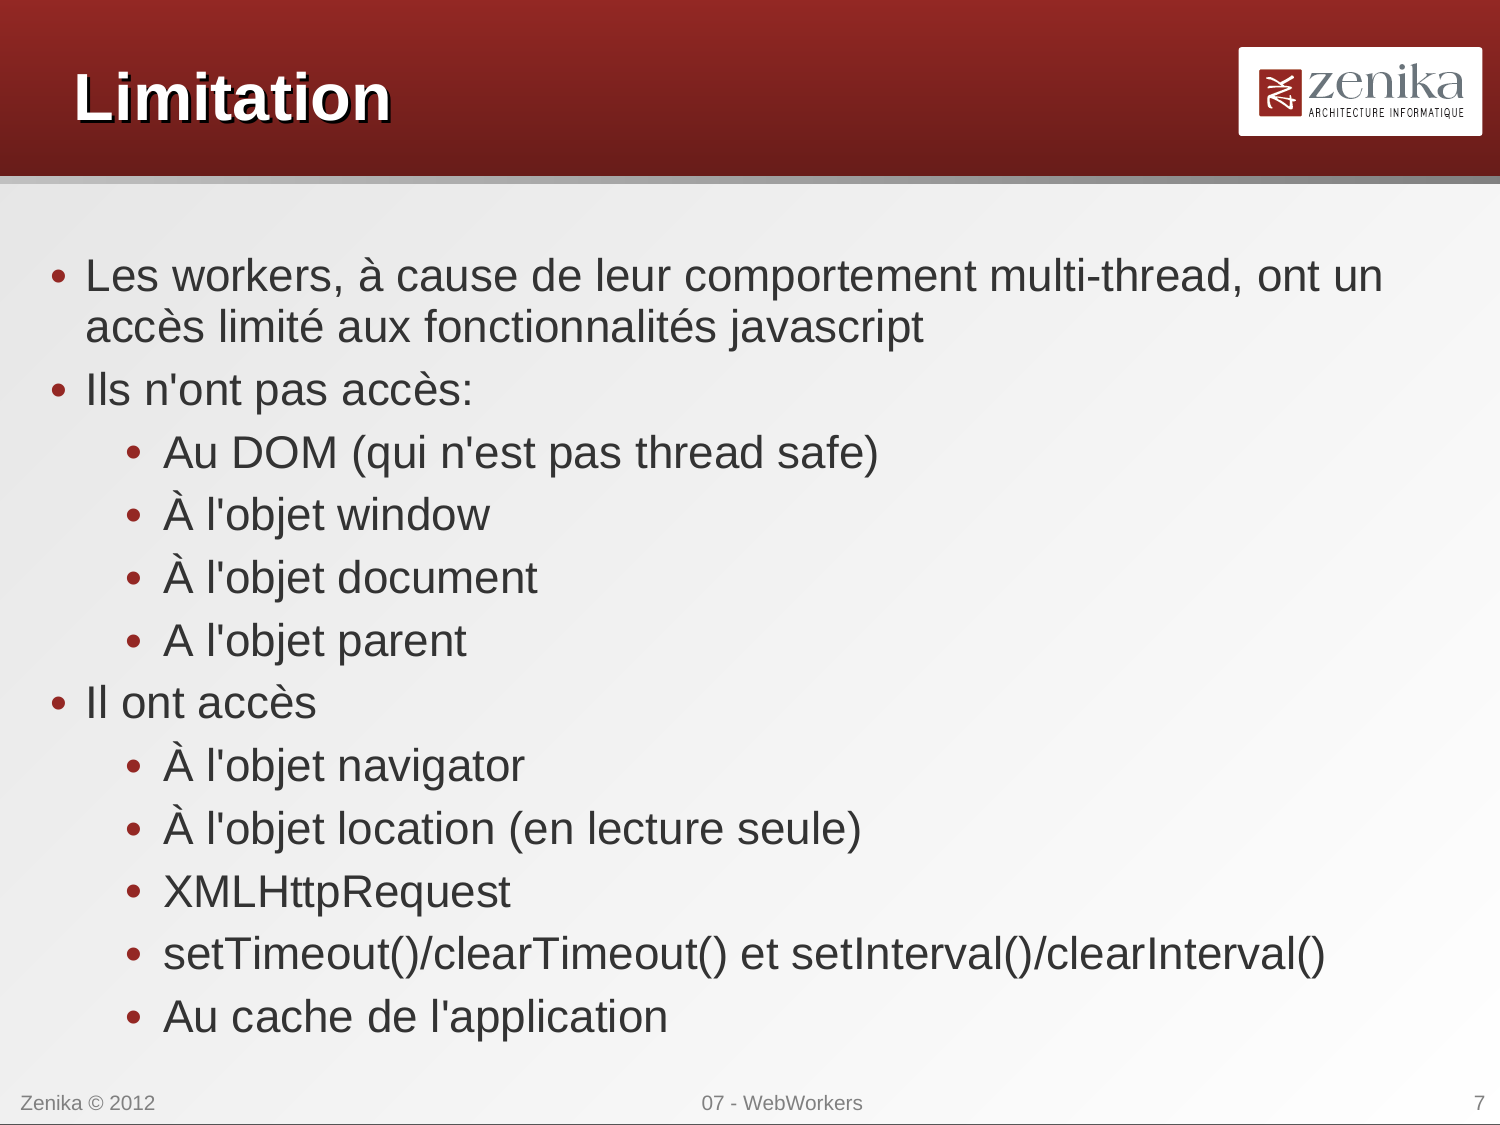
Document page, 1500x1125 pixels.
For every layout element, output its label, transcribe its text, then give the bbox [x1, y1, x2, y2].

picture [1257, 58, 1464, 125]
list Les workers, à cause de leur comportement multi-thread, ont un accès limité aux fonctionnalités javascript Ils n'ont pas accès: Au DOM (qui n'est pas thread safe) À l'objet window À l'objet document A l'objet parent Il ont accès À l'objet navigator À l'objet location (en lecture seule) XMLHttpRequest setTimeout()/clearTimeout() et setInterval()/clearInterval() Au cache de l'application [50, 249, 1435, 1079]
title Limitation [50, 15, 1206, 180]
